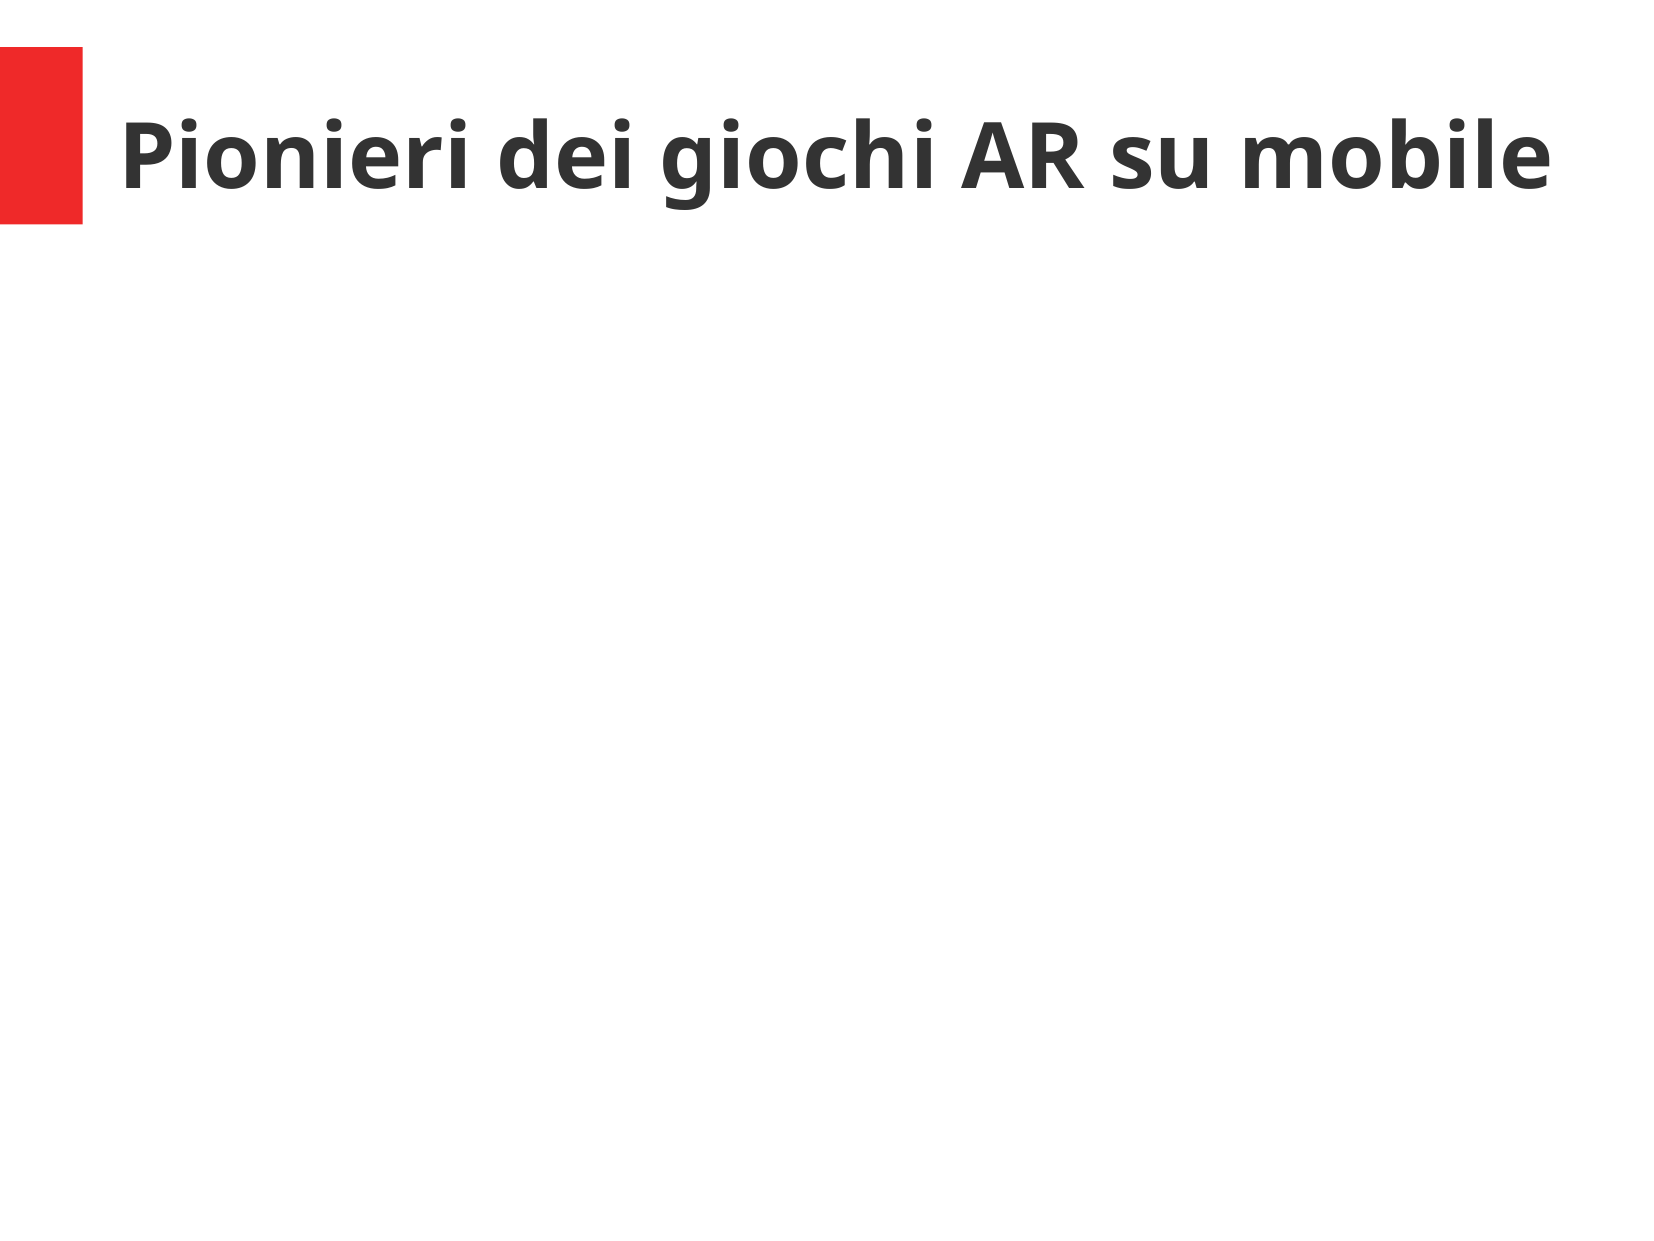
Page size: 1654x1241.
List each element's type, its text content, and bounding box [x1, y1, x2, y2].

title Pionieri dei giochi AR su mobile [118, 49, 1571, 257]
